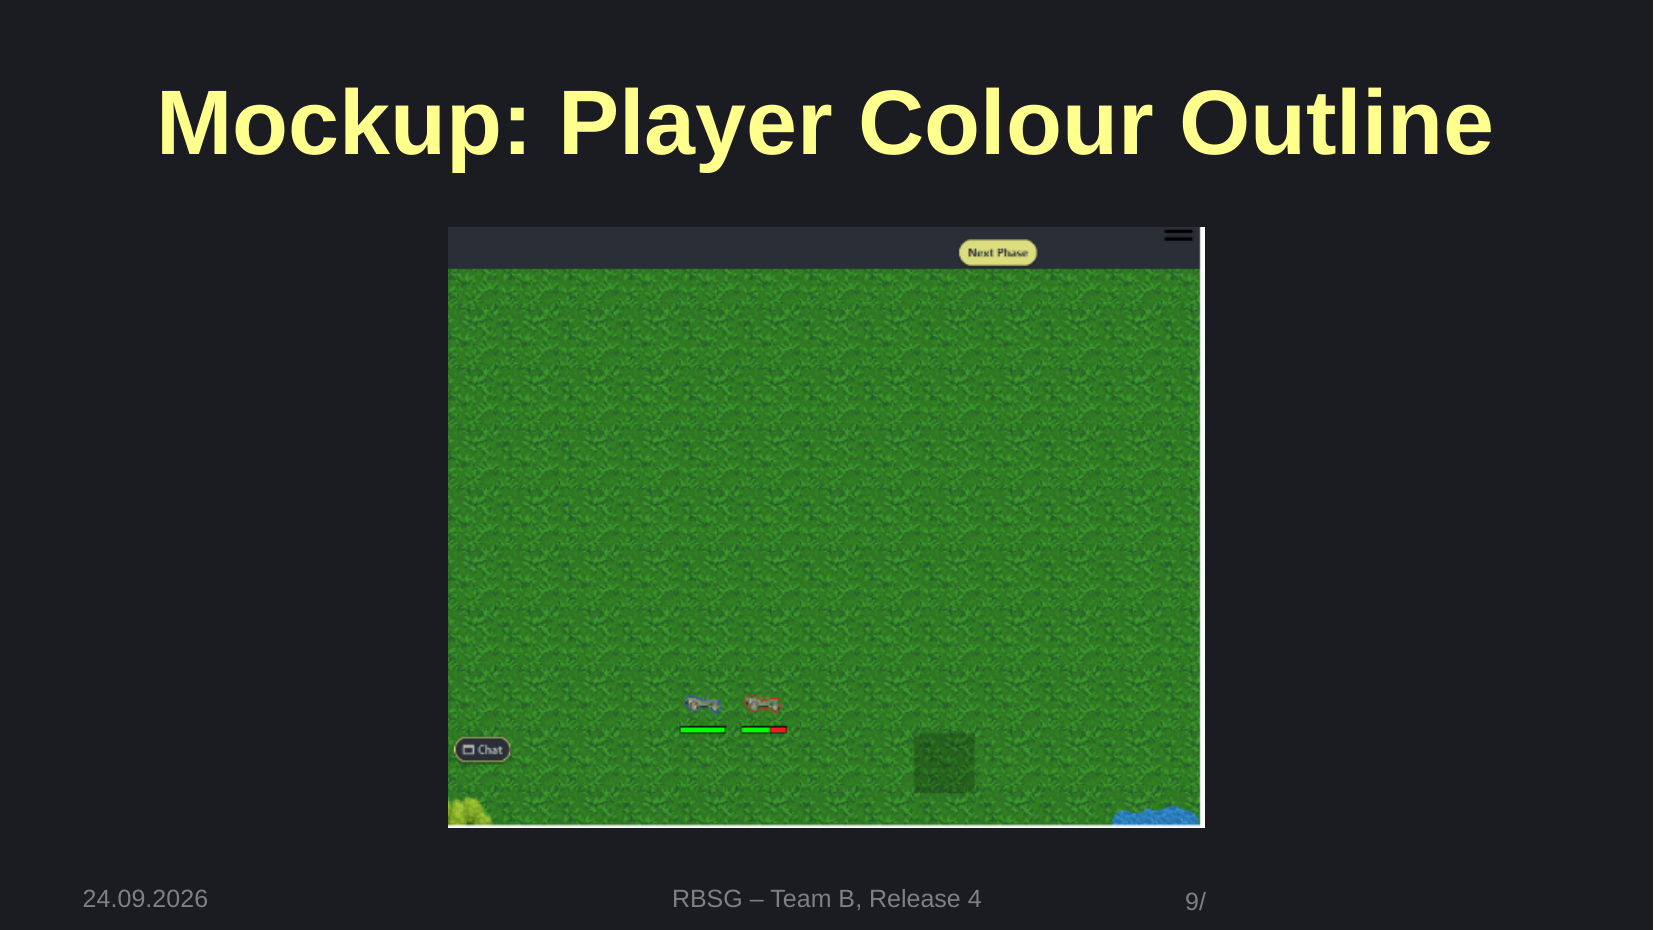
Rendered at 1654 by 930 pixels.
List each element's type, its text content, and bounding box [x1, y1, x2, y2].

title Mockup: Player Colour Outline [82, 61, 1571, 173]
picture [448, 227, 1205, 828]
text_box RBSG – Team B, Release 4 [565, 882, 1090, 912]
text_box 03.09.2019 [82, 882, 468, 912]
text_box / [1185, 885, 1571, 912]
